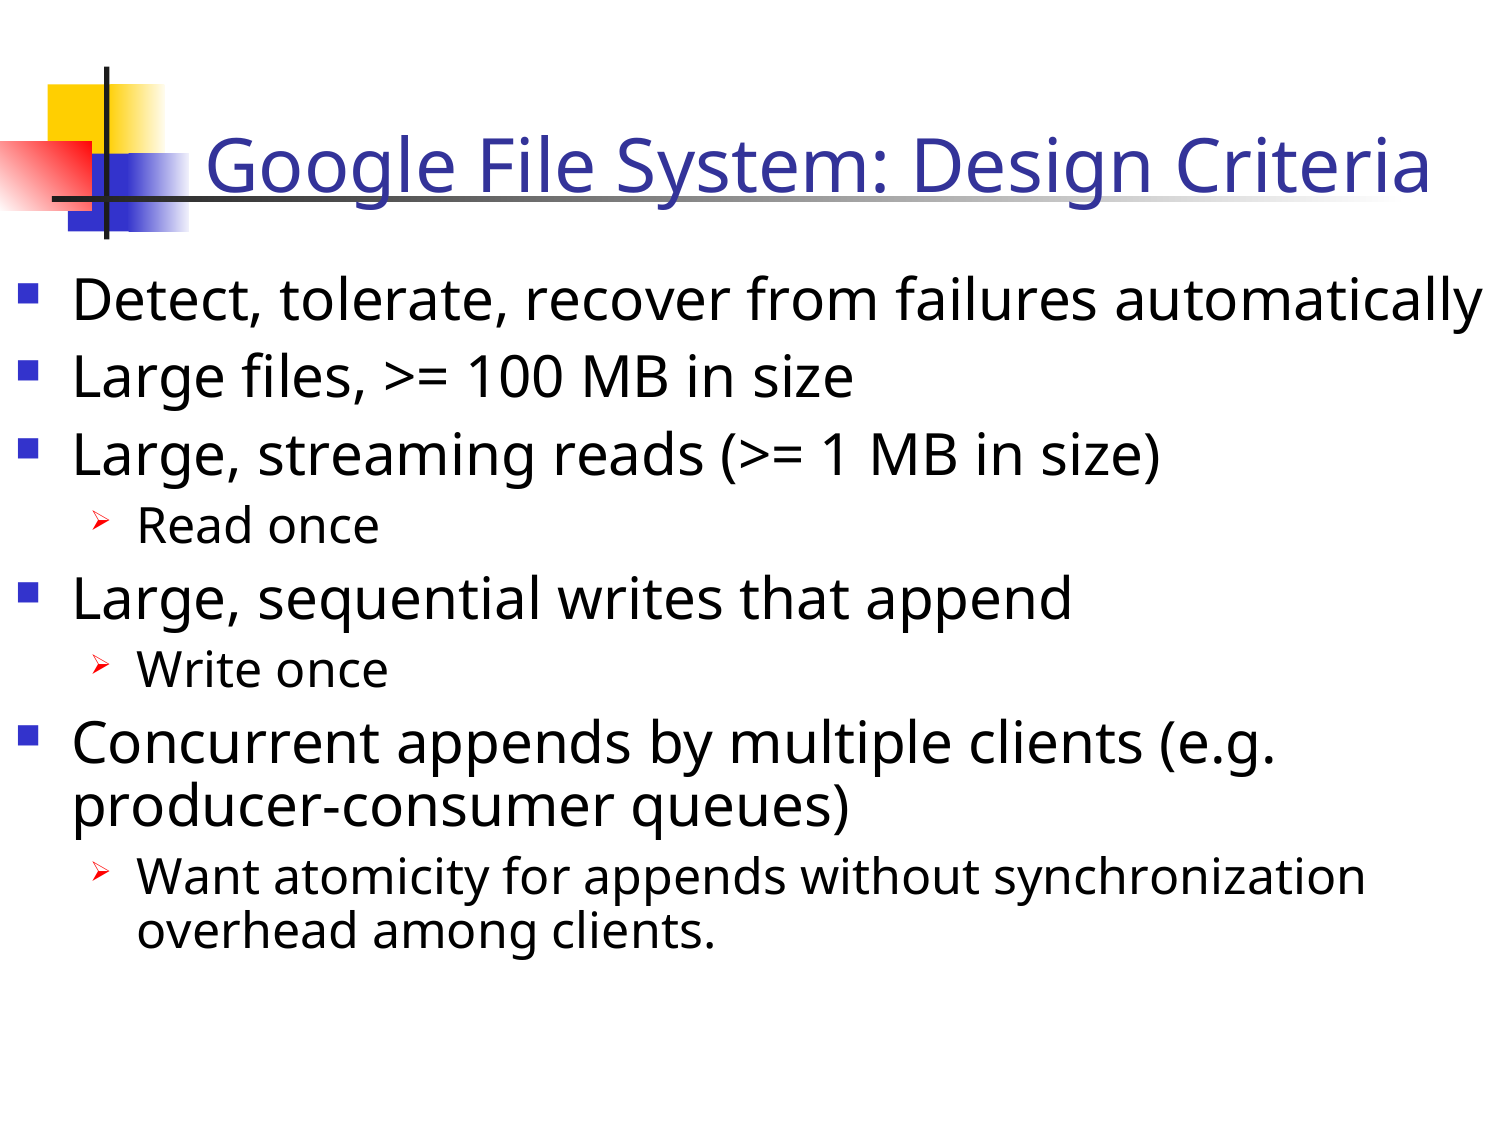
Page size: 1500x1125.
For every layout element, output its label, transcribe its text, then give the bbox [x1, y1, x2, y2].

text_box Detect, tolerate, recover from failures automatically Large files, >= 100 MB in size Large, streaming reads (>= 1 MB in size) Read once Large, sequential writes that append Write once Concurrent appends by multiple clients (e.g. producer-consumer queues) Want atomicity for appends without synchronization overhead among clients. [0, 262, 1500, 1125]
text_box Google File System: Design Criteria [189, 77, 1468, 216]
